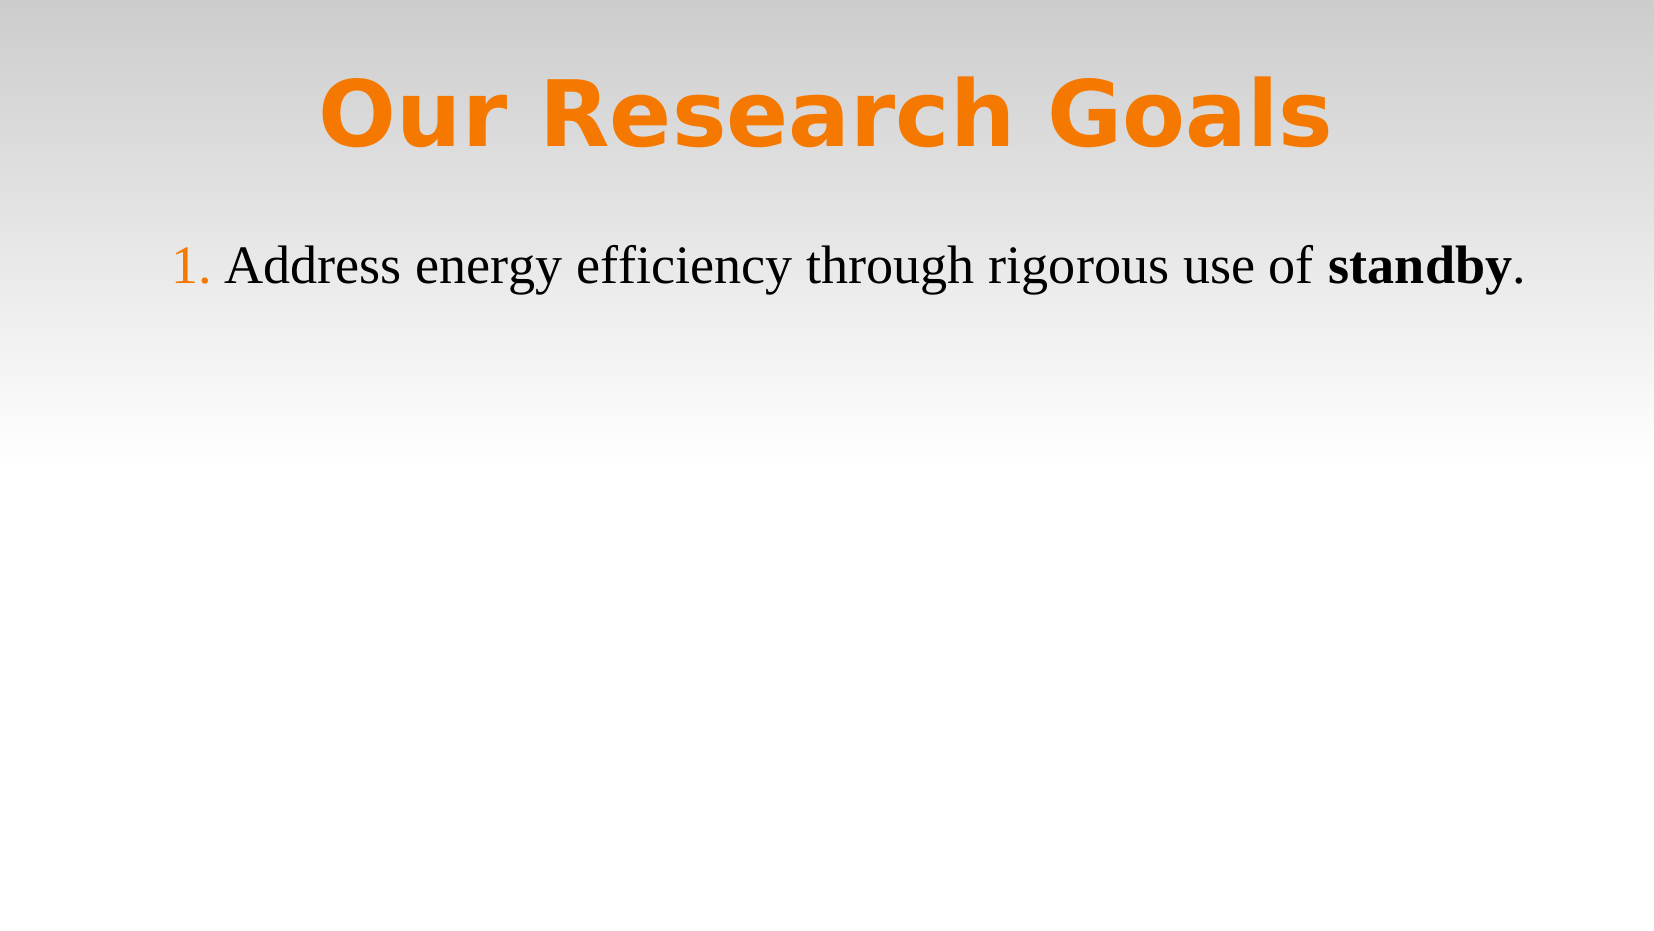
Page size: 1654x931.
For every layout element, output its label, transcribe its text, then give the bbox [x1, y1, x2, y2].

list Address energy efficiency through rigorous use of standby. [82, 235, 1591, 929]
title Our Research Goals [82, 37, 1571, 193]
